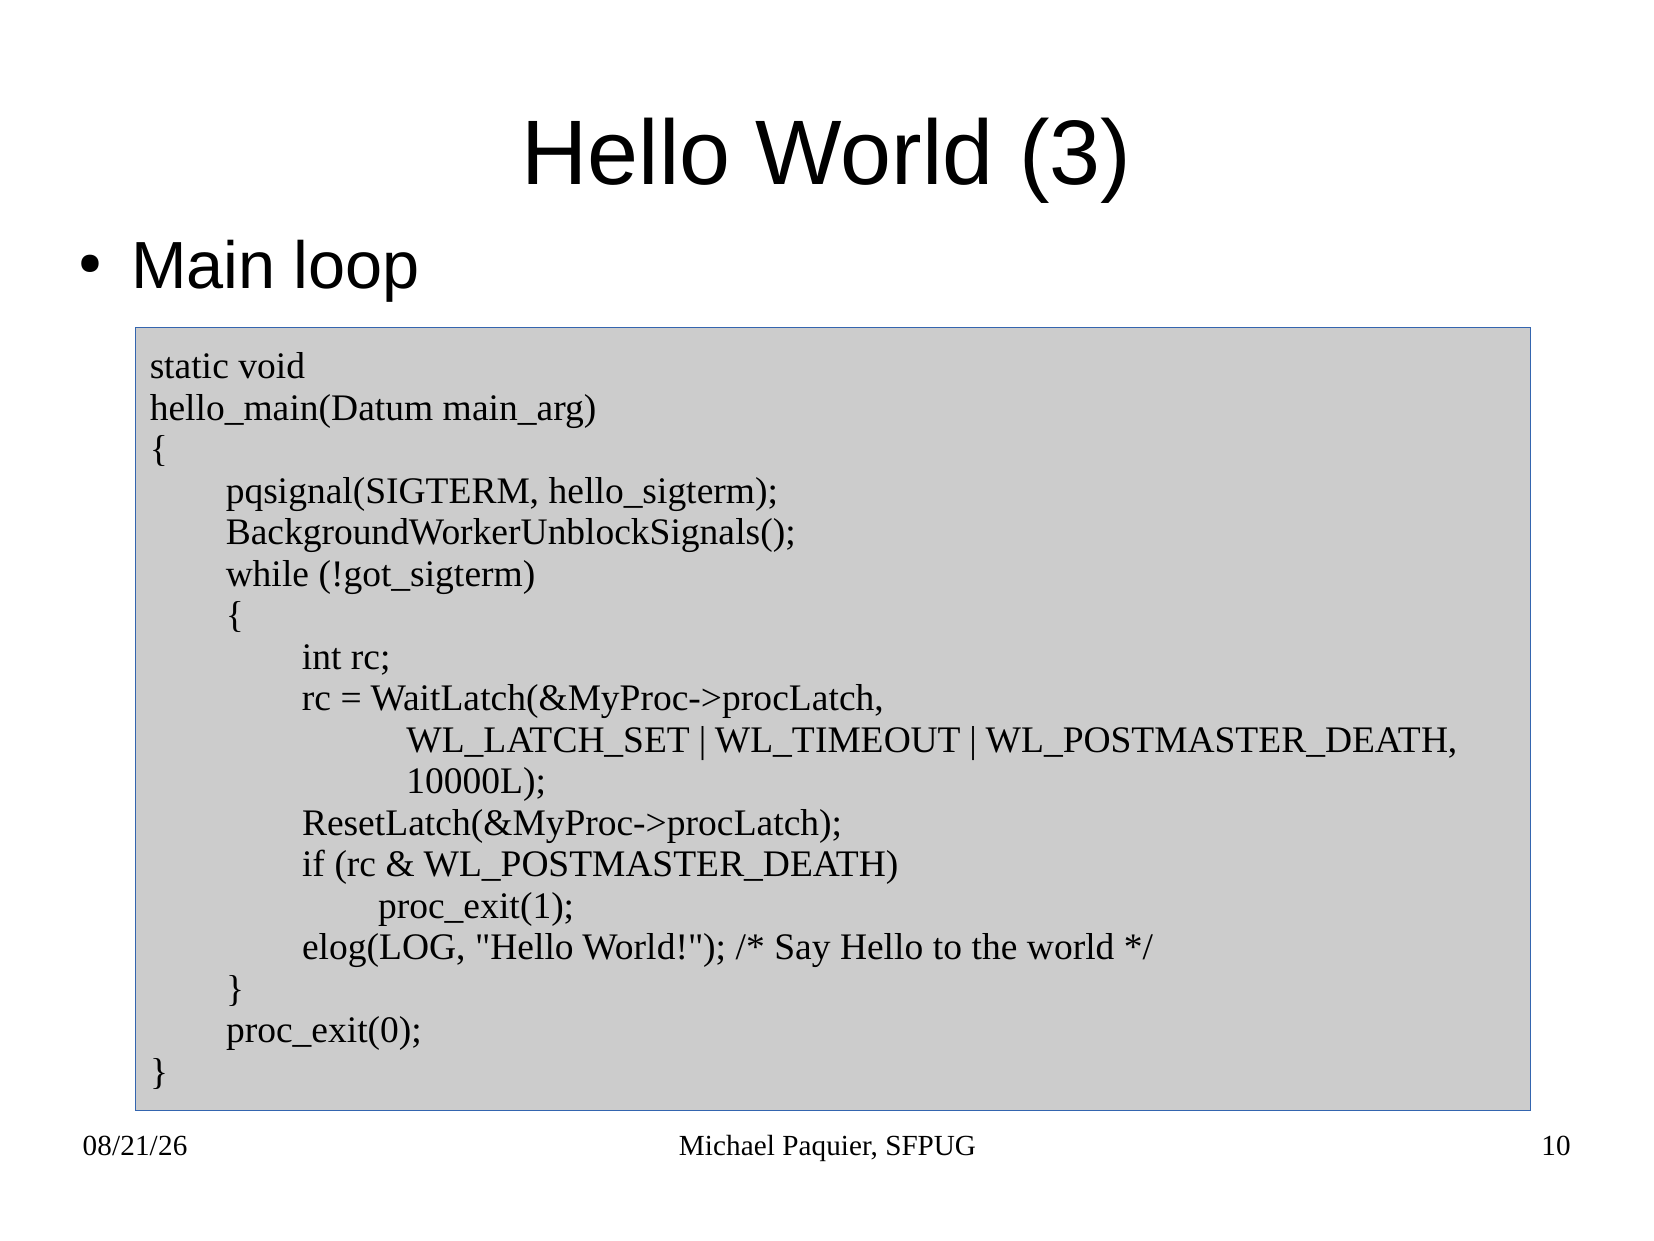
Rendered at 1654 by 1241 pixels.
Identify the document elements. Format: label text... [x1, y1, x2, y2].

list Main loop [60, 228, 1516, 319]
text_box static void hello_main(Datum main_arg) { pqsignal(SIGTERM, hello_sigterm); BackgroundWorkerUnblockSignals(); while (!got_sigterm) { int rc; rc = WaitLatch(&MyProc->procLatch, WL_LATCH_SET | WL_TIMEOUT | WL_POSTMASTER_DEATH, 10000L); ResetLatch(&MyProc->procLatch); if (rc & WL_POSTMASTER_DEATH) proc_exit(1); elog(LOG, "Hello World!"); /* Say Hello to the world */ } proc_exit(0); } [135, 327, 1531, 1111]
title Hello World (3) [82, 49, 1571, 257]
